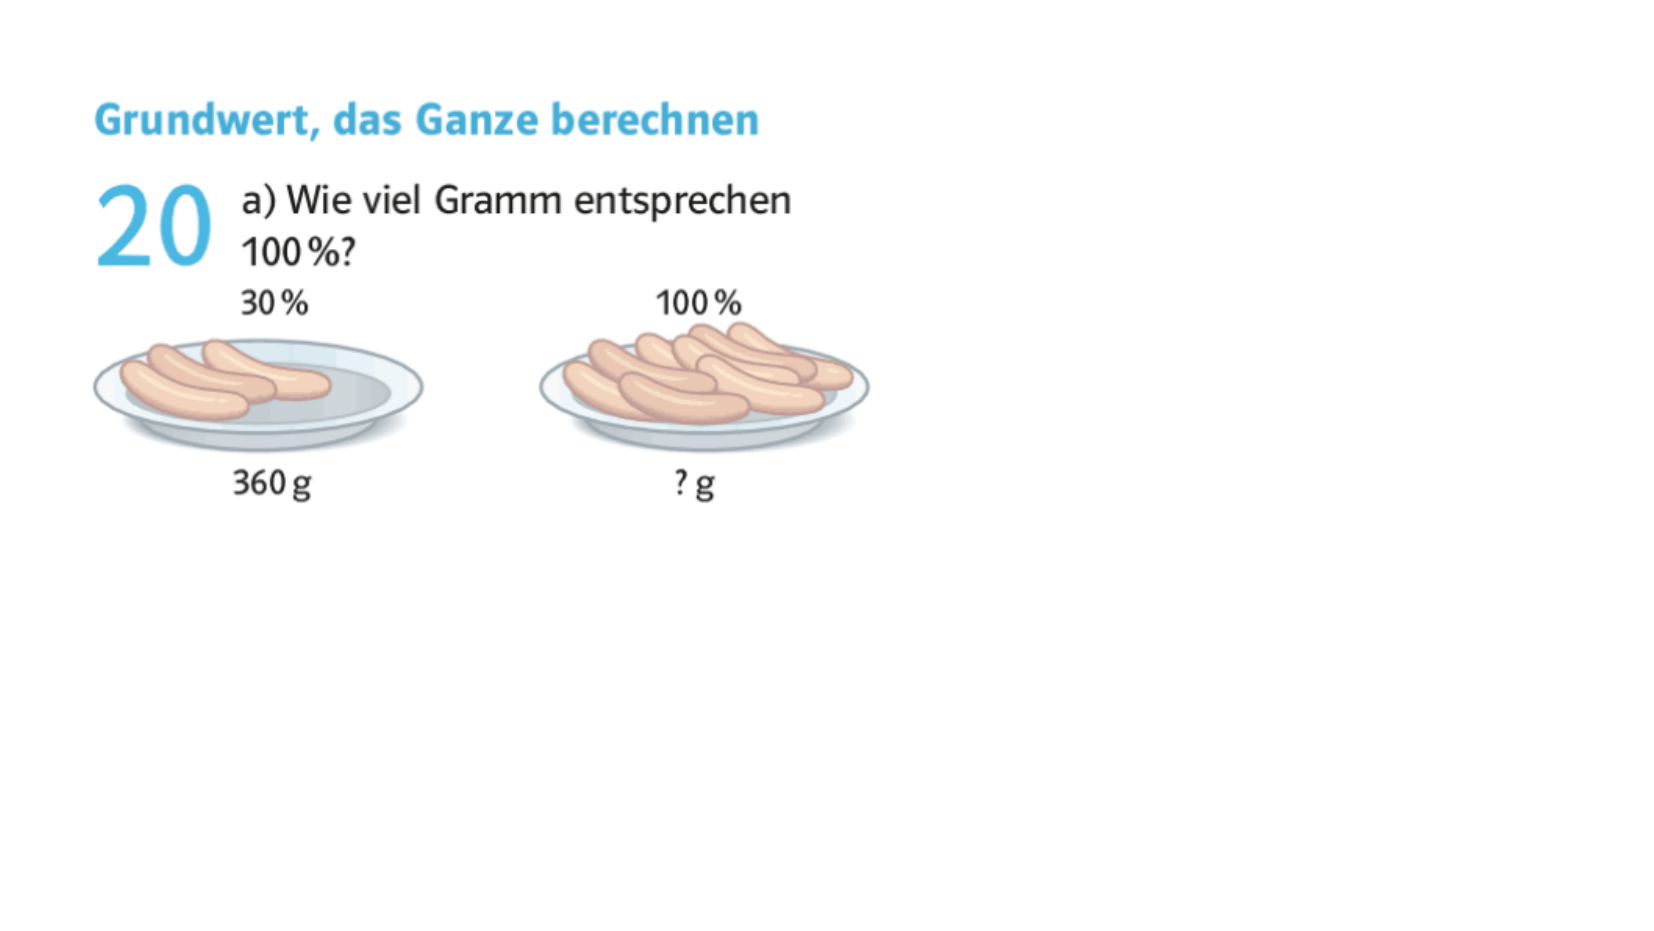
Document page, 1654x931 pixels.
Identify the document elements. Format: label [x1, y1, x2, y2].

picture [64, 90, 894, 522]
